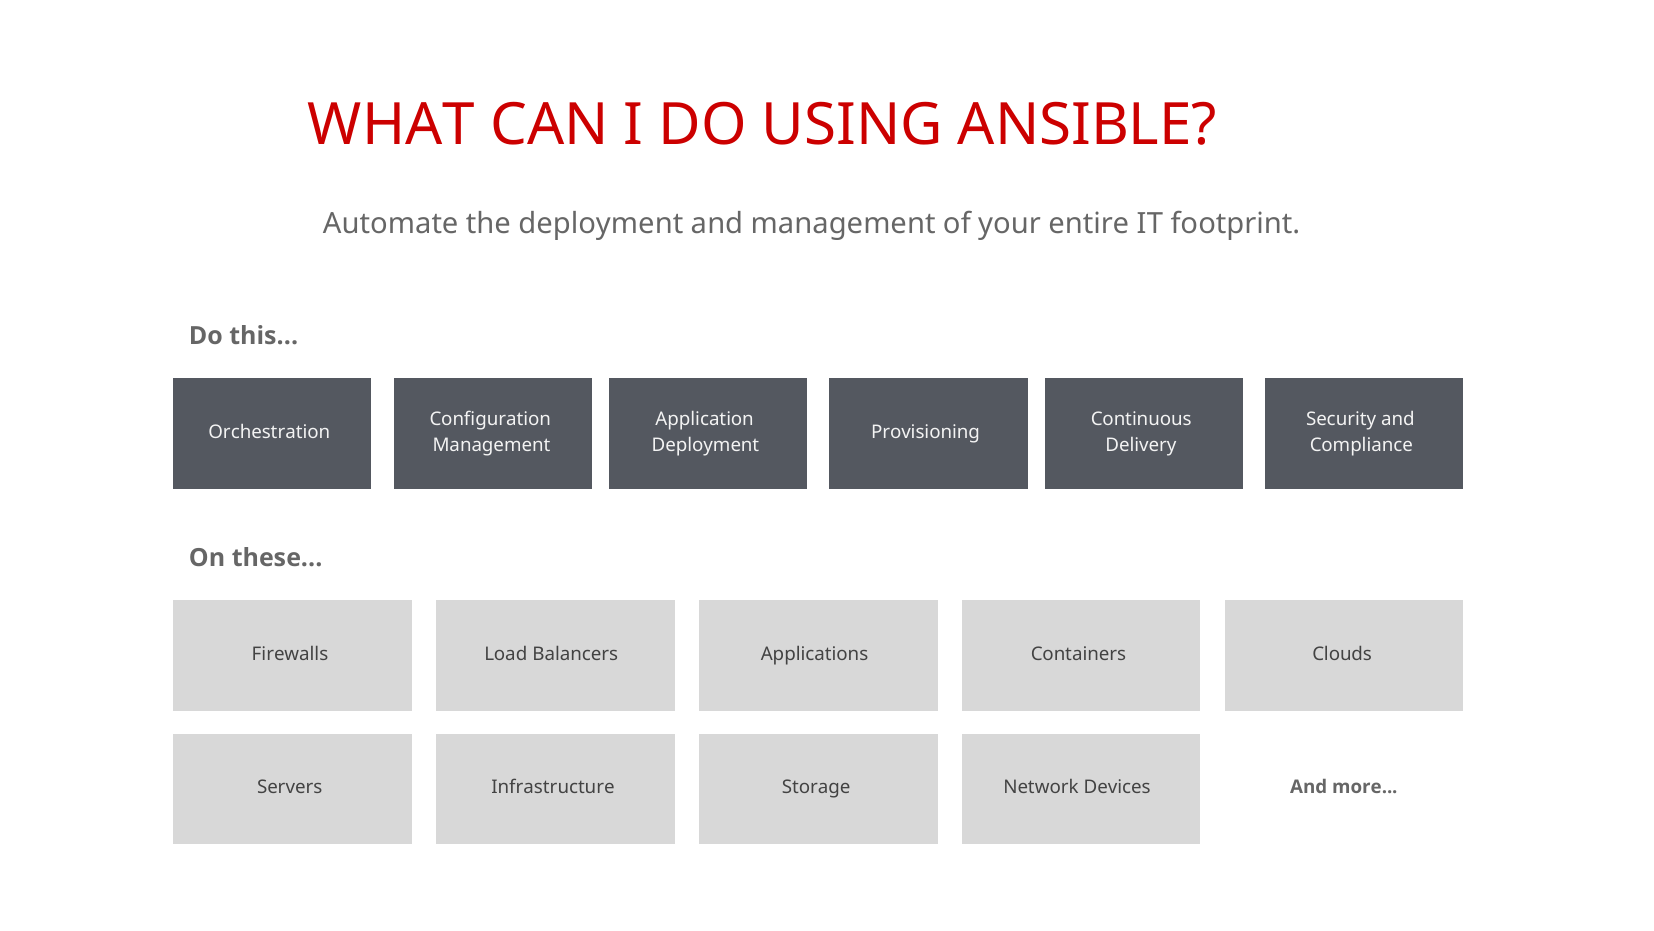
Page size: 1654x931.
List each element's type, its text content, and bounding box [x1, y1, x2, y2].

text_box Configuration [429, 405, 560, 435]
text_box Delivery [1105, 430, 1181, 461]
text_box Compliance [1309, 430, 1420, 461]
text_box Infrastructure [491, 773, 615, 804]
text_box Firewalls [251, 640, 334, 671]
text_box Provisioning [871, 418, 985, 448]
text_box Deployment [651, 430, 763, 461]
text_box Load Balancers [484, 640, 630, 671]
text_box On these... [188, 539, 352, 582]
text_box [0, 0, 1654, 930]
text_box Application [655, 405, 764, 435]
text_box Network Devices [1003, 773, 1160, 804]
text_box Containers [1030, 640, 1132, 671]
text_box Do this... [188, 317, 322, 360]
text_box Management [432, 430, 554, 461]
text_box Clouds [1312, 640, 1378, 671]
text_box Servers [257, 773, 329, 804]
text_box Security and [1306, 405, 1428, 435]
text_box WHAT CAN I DO USING ANSIBLE? [307, 82, 1346, 175]
text_box Continuous [1090, 405, 1203, 435]
text_box Automate the deployment and management of your entire IT footprint. [322, 202, 1331, 249]
text_box Applications [760, 640, 874, 671]
text_box Storage [781, 773, 855, 804]
text_box And more... [1290, 773, 1419, 806]
text_box Orchestration [208, 418, 334, 448]
